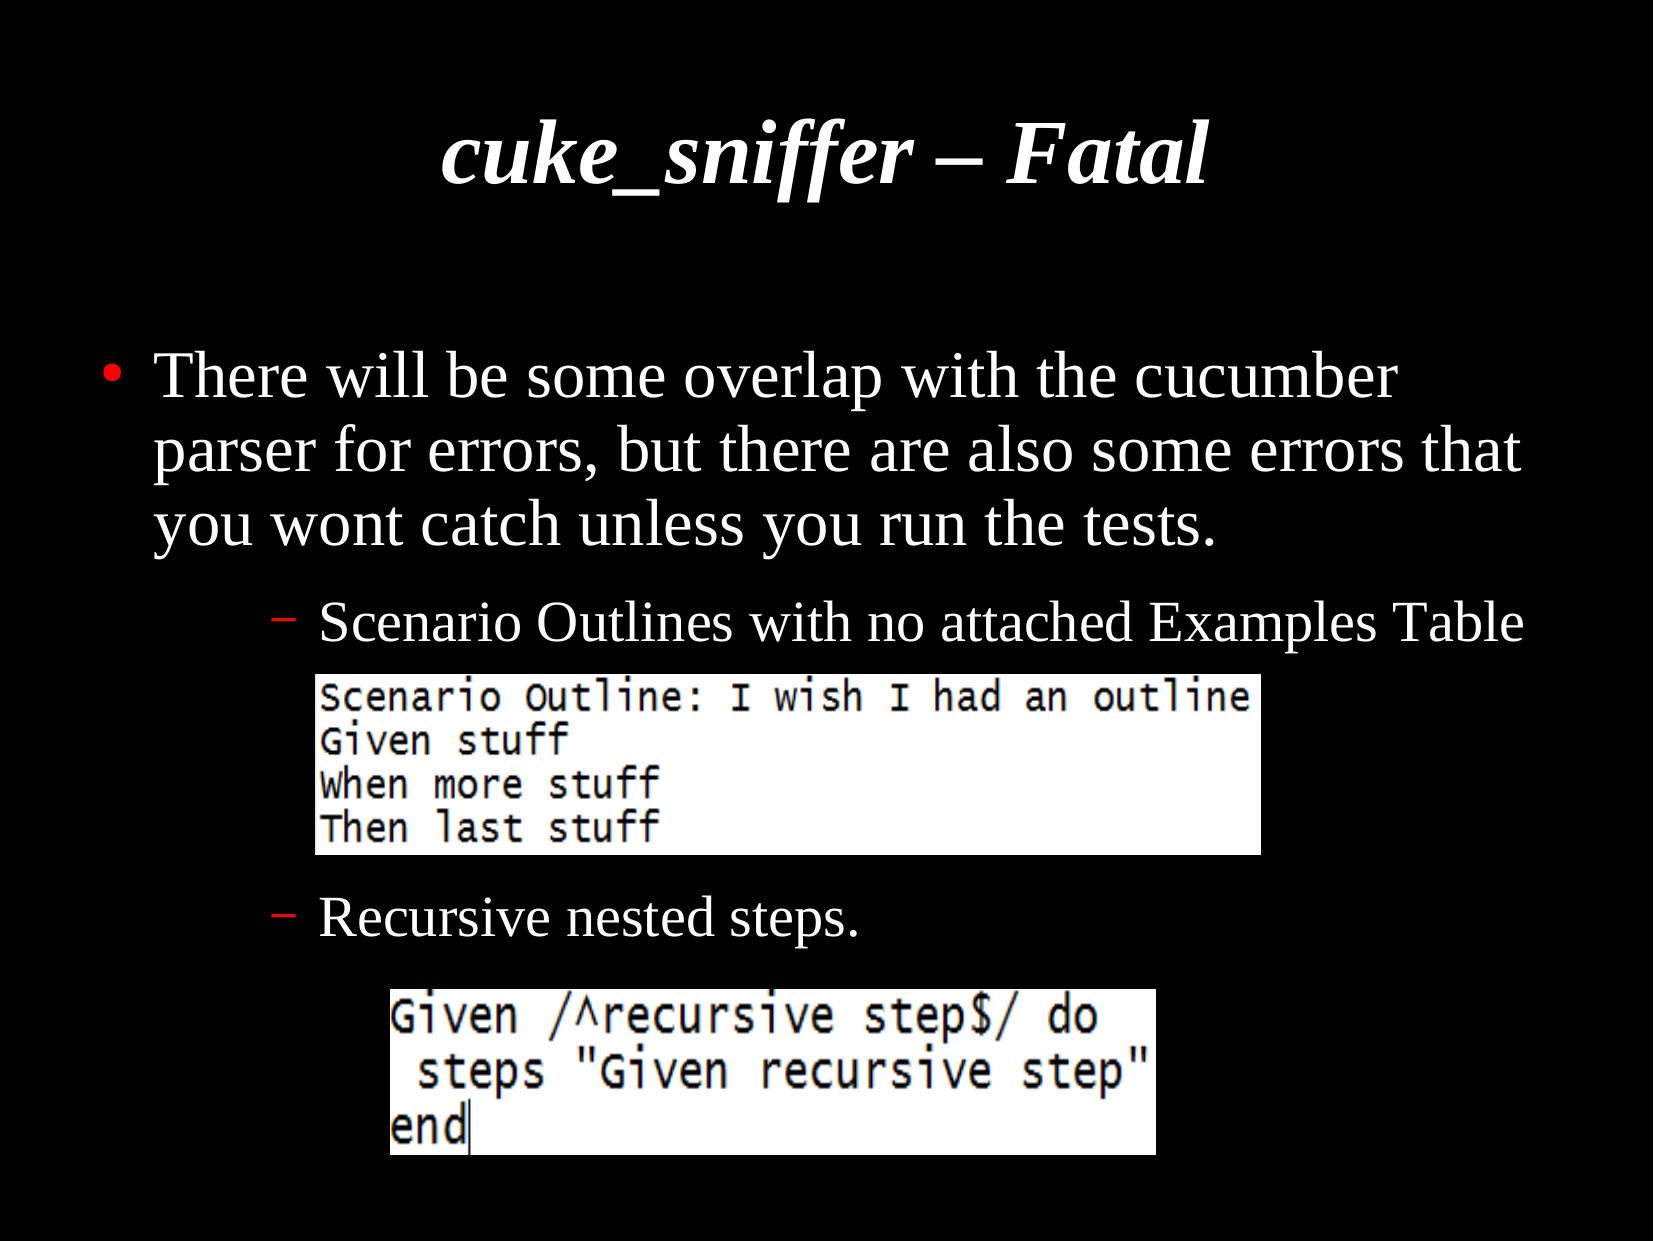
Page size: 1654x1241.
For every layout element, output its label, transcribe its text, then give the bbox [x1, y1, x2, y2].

picture [315, 674, 1261, 856]
list There will be some overlap with the cucumber parser for errors, but there are also some errors that you wont catch unless you run the tests. Scenario Outlines with no attached Examples Table Recursive nested steps. [82, 337, 1571, 1052]
picture [390, 989, 1156, 1156]
title cuke_sniffer – Fatal [82, 49, 1571, 257]
